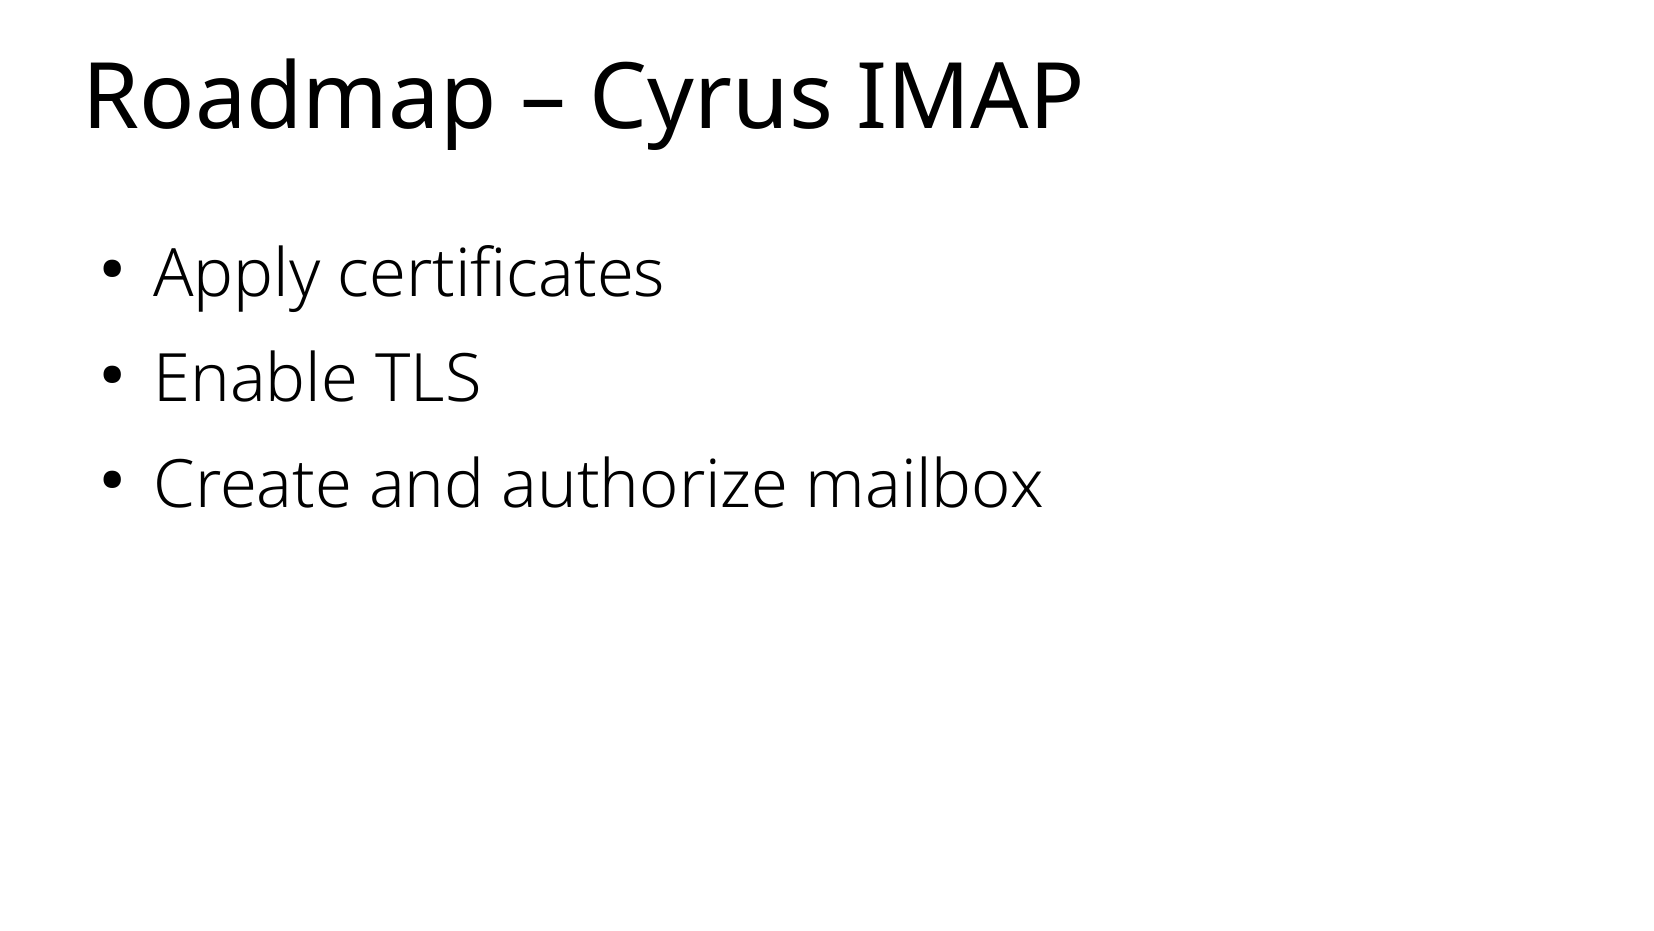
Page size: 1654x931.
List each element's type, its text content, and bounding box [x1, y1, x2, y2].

title Roadmap – Cyrus IMAP [82, 37, 1571, 150]
list Apply certificates Enable TLS Create and authorize mailbox [82, 224, 1571, 825]
